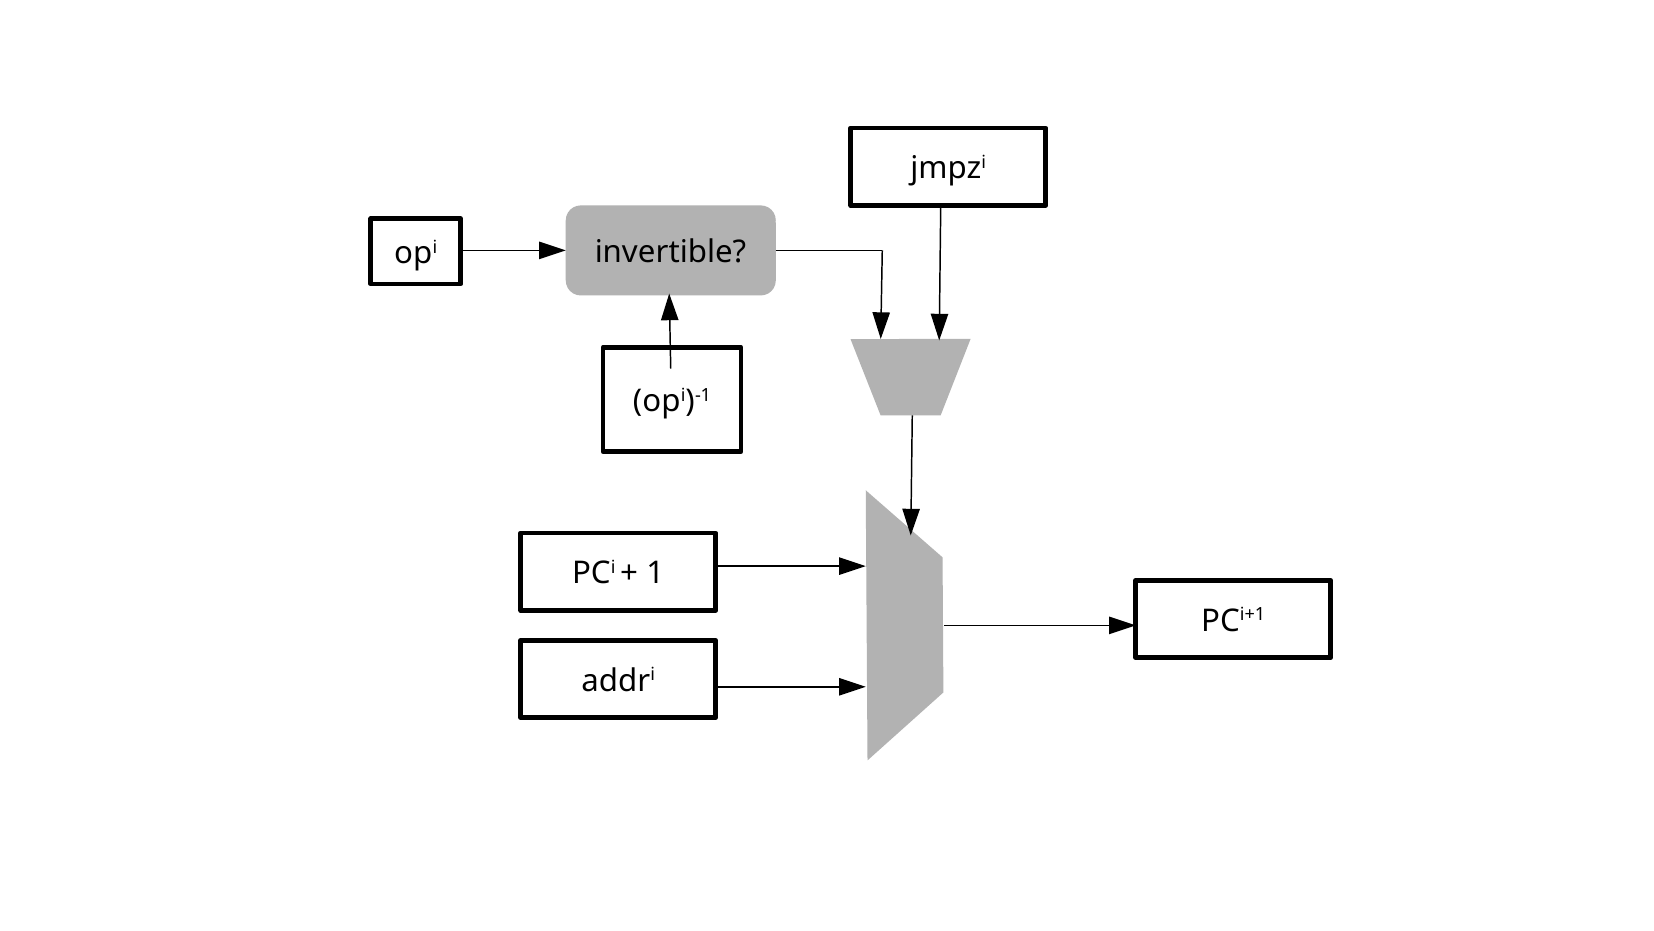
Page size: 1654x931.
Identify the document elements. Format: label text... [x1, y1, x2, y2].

text_box jmpzi [850, 128, 1046, 206]
text_box [850, 338, 971, 416]
text_box [865, 490, 944, 761]
text_box (opi)-1 [603, 347, 742, 452]
text_box PCi+1 [1135, 580, 1331, 658]
text_box addri [520, 640, 716, 718]
text_box opi [370, 218, 461, 284]
text_box PCi + 1 [520, 533, 716, 611]
text_box invertible? [565, 205, 776, 296]
